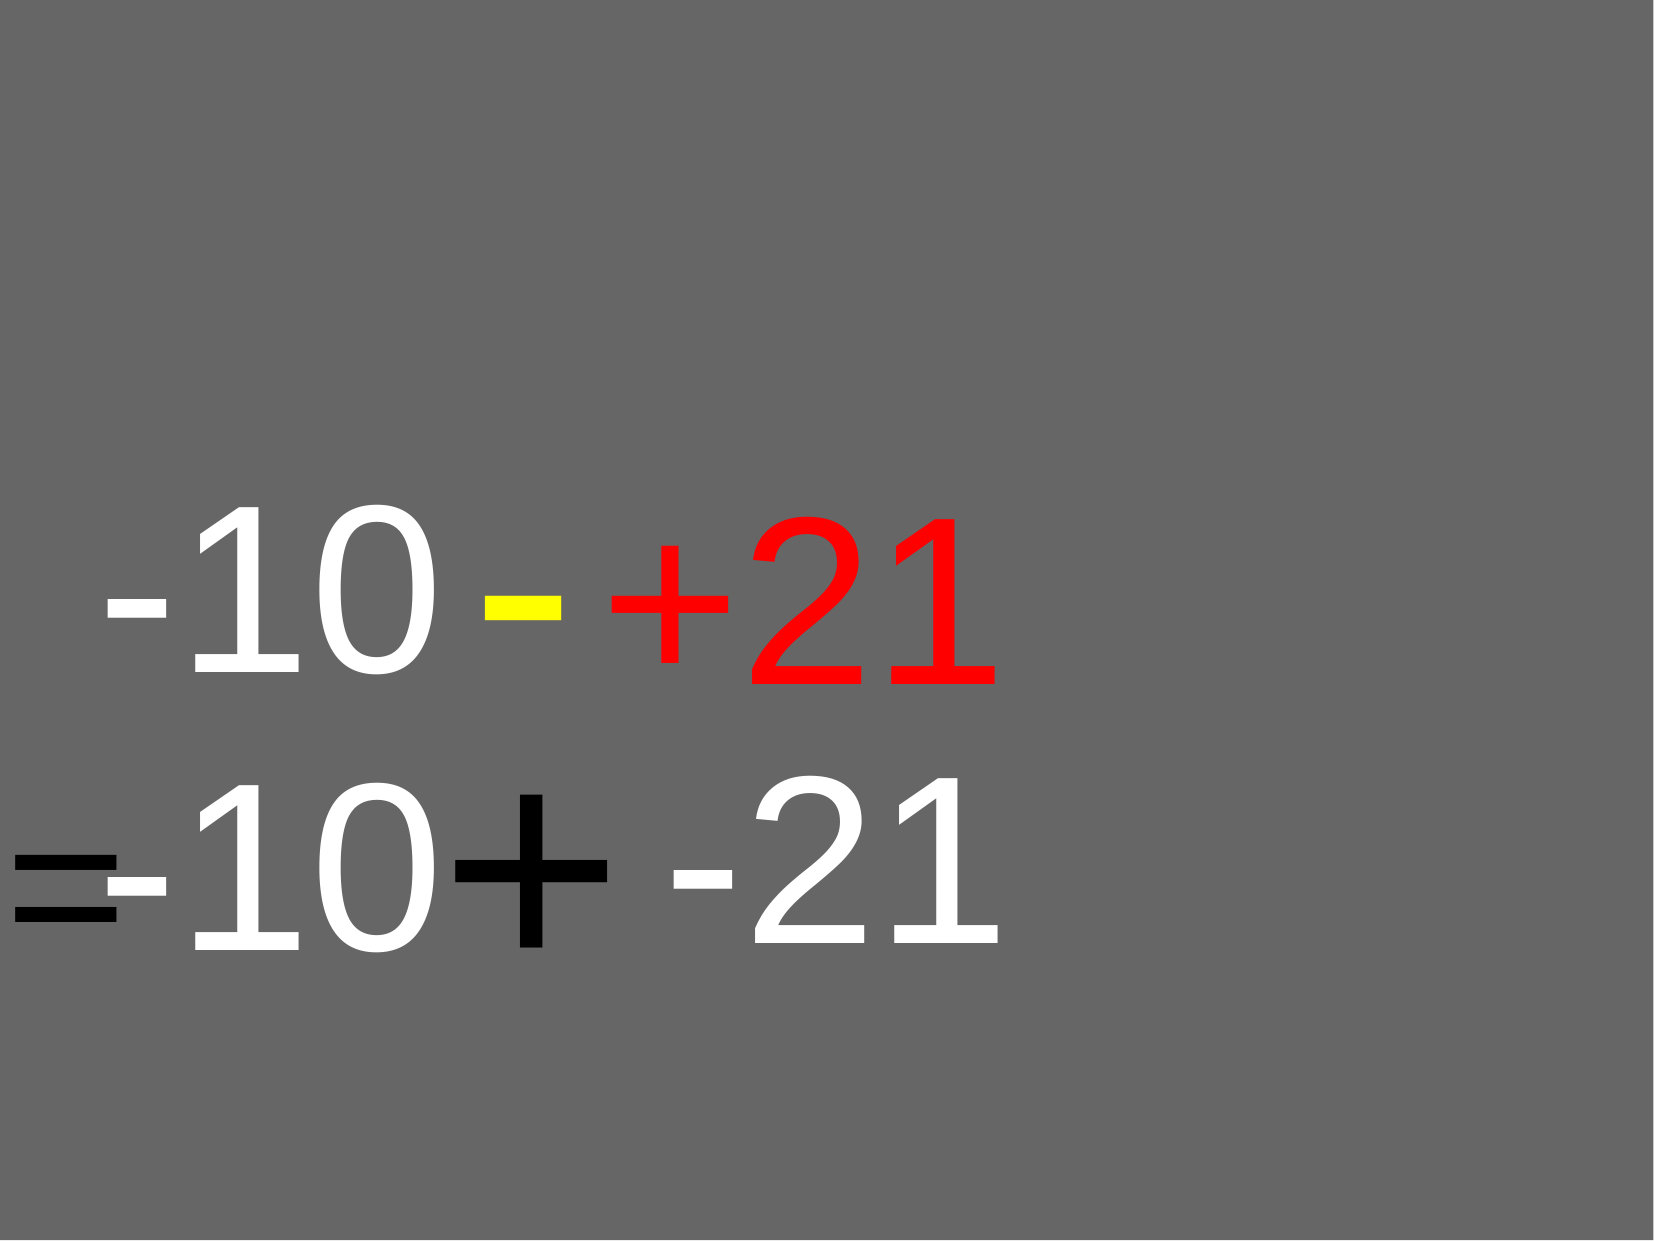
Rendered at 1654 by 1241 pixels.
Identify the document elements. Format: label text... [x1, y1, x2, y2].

text_box +21 [609, 460, 1054, 756]
text_box -21 [649, 719, 1058, 1002]
text_box -10 [82, 448, 457, 726]
text_box - [457, 401, 609, 685]
text_box -10 [82, 726, 425, 1009]
text_box + [425, 685, 638, 1050]
text_box [0, 0, 1654, 1241]
text_box = [0, 761, 142, 1009]
